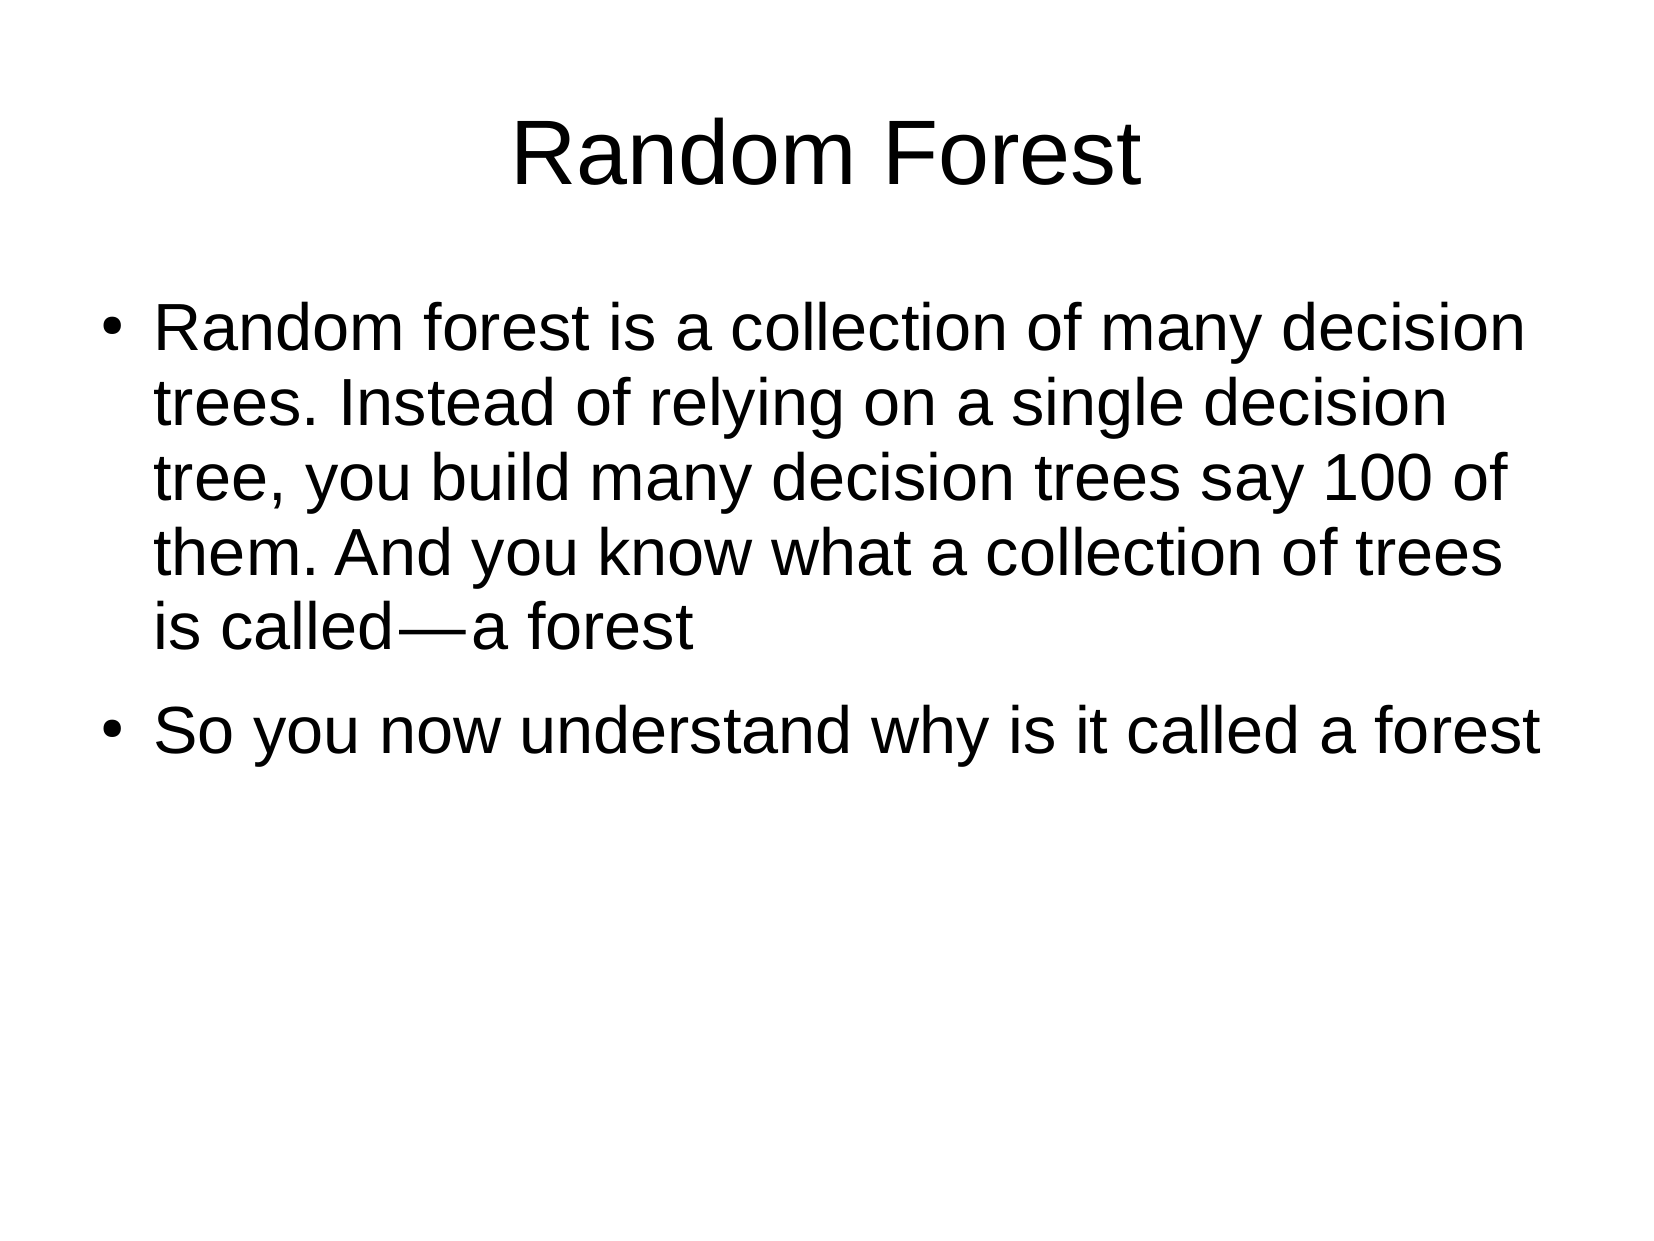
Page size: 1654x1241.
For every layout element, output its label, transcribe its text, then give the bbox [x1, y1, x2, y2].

title Random Forest [82, 49, 1571, 257]
list Random forest is a collection of many decision trees. Instead of relying on a single decision tree, you build many decision trees say 100 of them. And you know what a collection of trees is called — a forest So you now understand why is it called a forest [82, 290, 1571, 1010]
